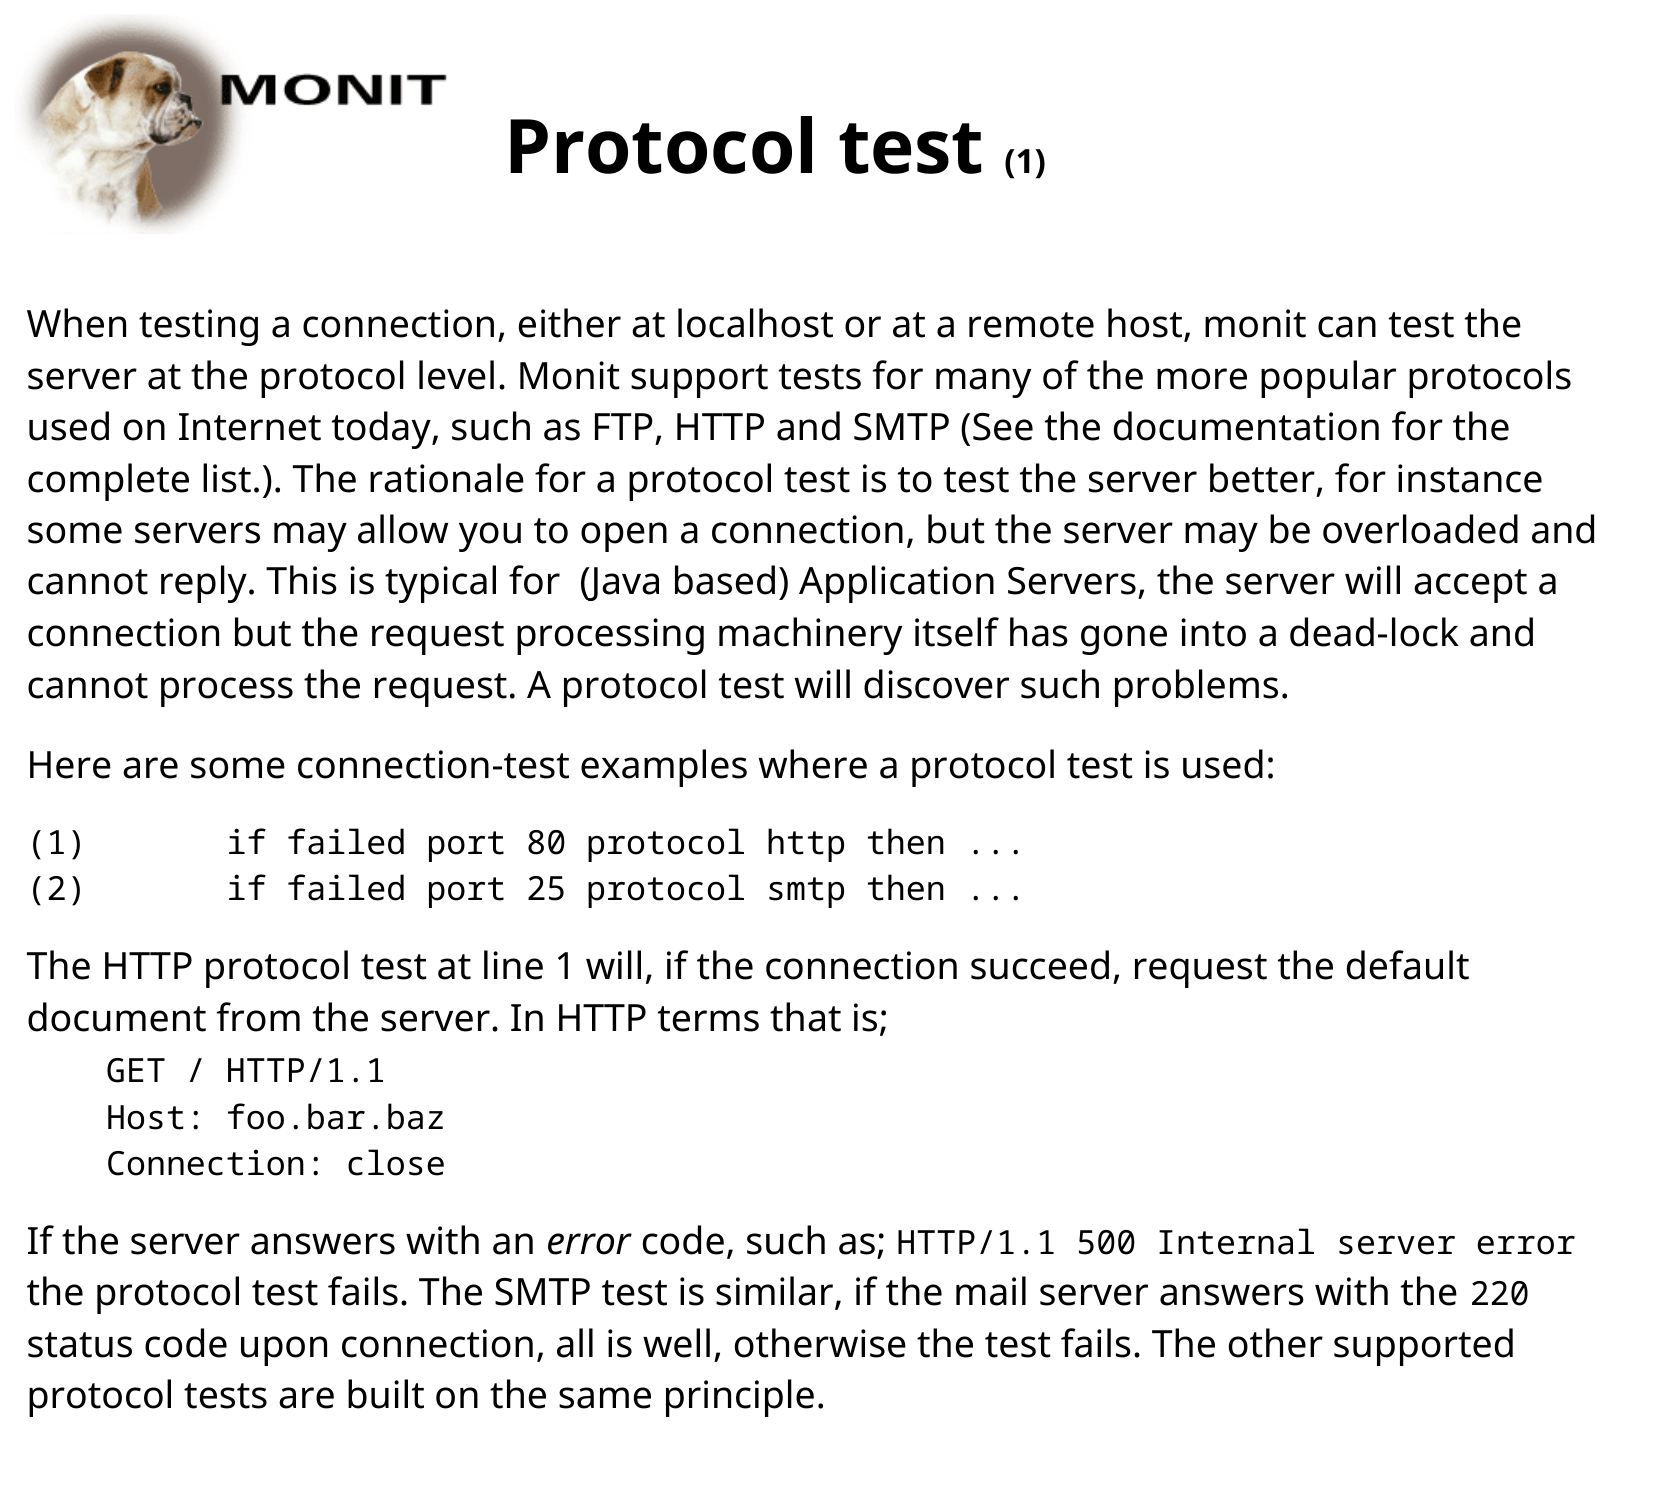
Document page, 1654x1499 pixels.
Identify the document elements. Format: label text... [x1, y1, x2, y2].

picture [14, 14, 448, 234]
title Protocol test (1) [506, 75, 1044, 212]
list When testing a connection, either at localhost or at a remote host, monit can test the server at the protocol level. Monit support tests for many of the more popular protocols used on Internet today, such as FTP, HTTP and SMTP (See the documentation for the complete list.). The rationale for a protocol test is to test the server better, for instance some servers may allow you to open a connection, but the server may be overloaded and cannot reply. This is typical for (Java based) Application Servers, the server will accept a connection but the request processing machinery itself has gone into a dead-lock and cannot process the request. A protocol test will discover such problems. Here are some connection-test examples where a protocol test is used: (1) if failed port 80 protocol http then ... (2) if failed port 25 protocol smtp then ... The HTTP protocol test at line 1 will, if the connection succeed, request the default document from the server. In HTTP terms that is; GET / HTTP/1.1 Host: foo.bar.baz Connection: close If the server answers with an error code, such as; HTTP/1.1 500 Internal server error the protocol test fails. The SMTP test is similar, if the mail server answers with the 220 status code upon connection, all is well, otherwise the test fails. The other supported protocol tests are built on the same principle. [26, 297, 1625, 1499]
